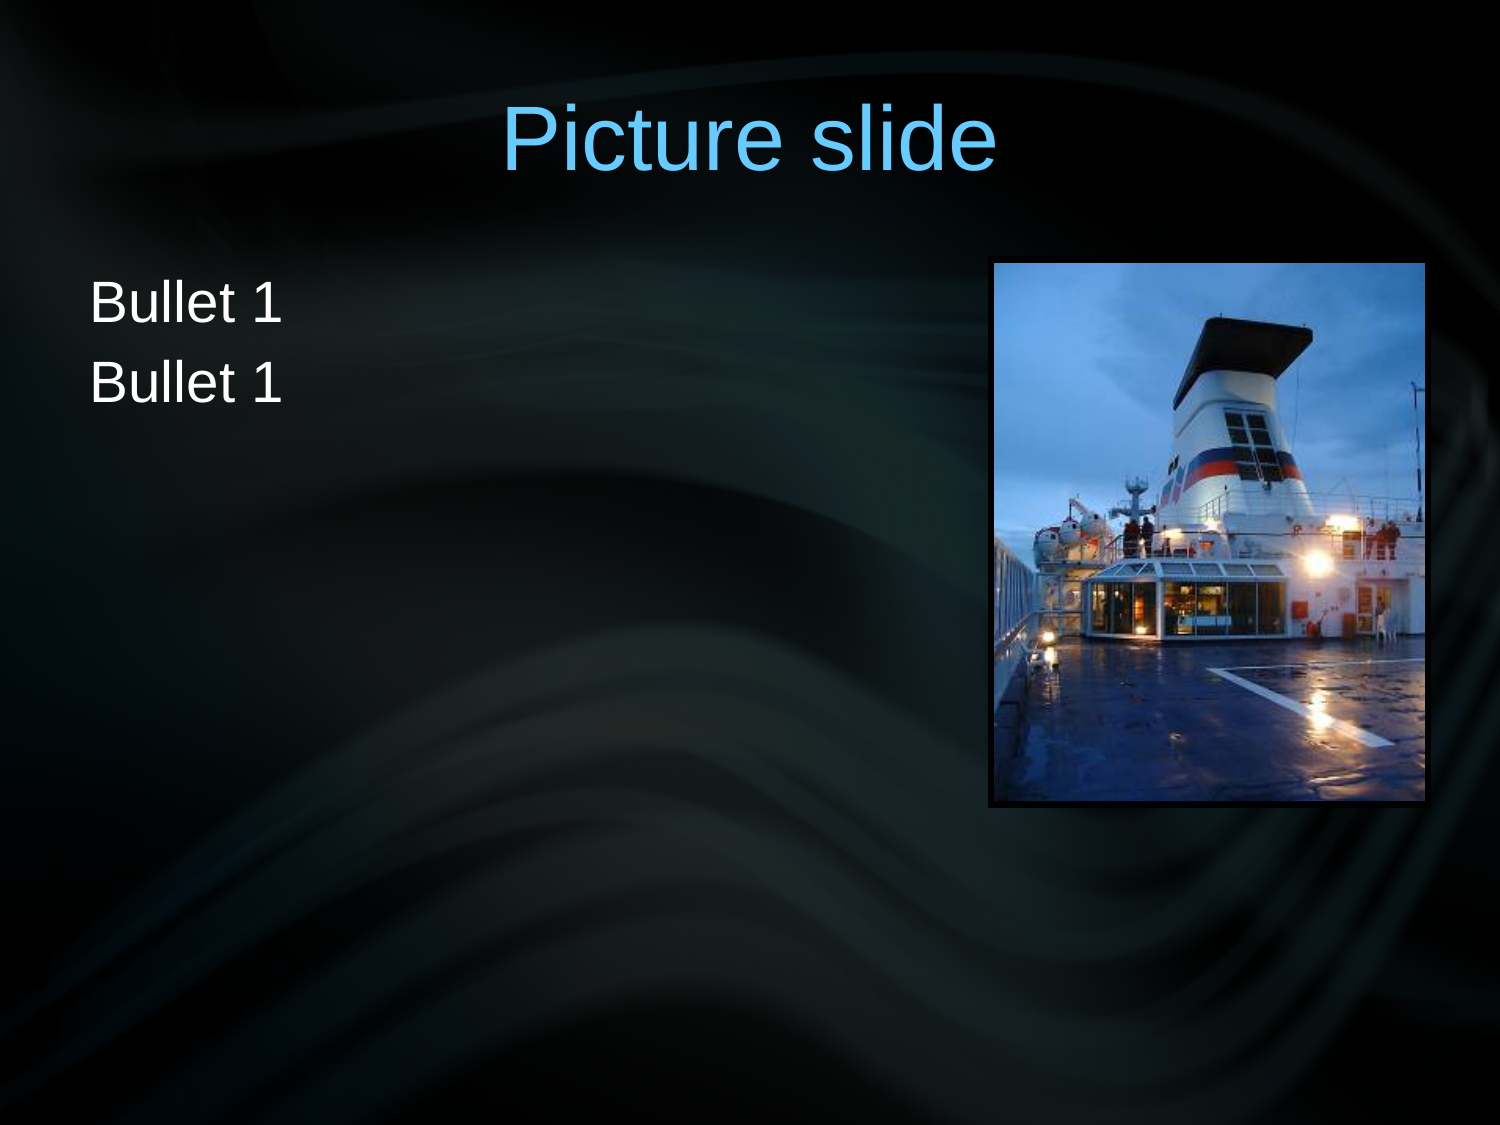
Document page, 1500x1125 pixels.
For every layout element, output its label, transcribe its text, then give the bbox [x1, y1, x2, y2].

picture [993, 262, 1426, 802]
list Bullet 1 Bullet 1 [74, 262, 737, 870]
title Picture slide [75, 45, 1426, 233]
